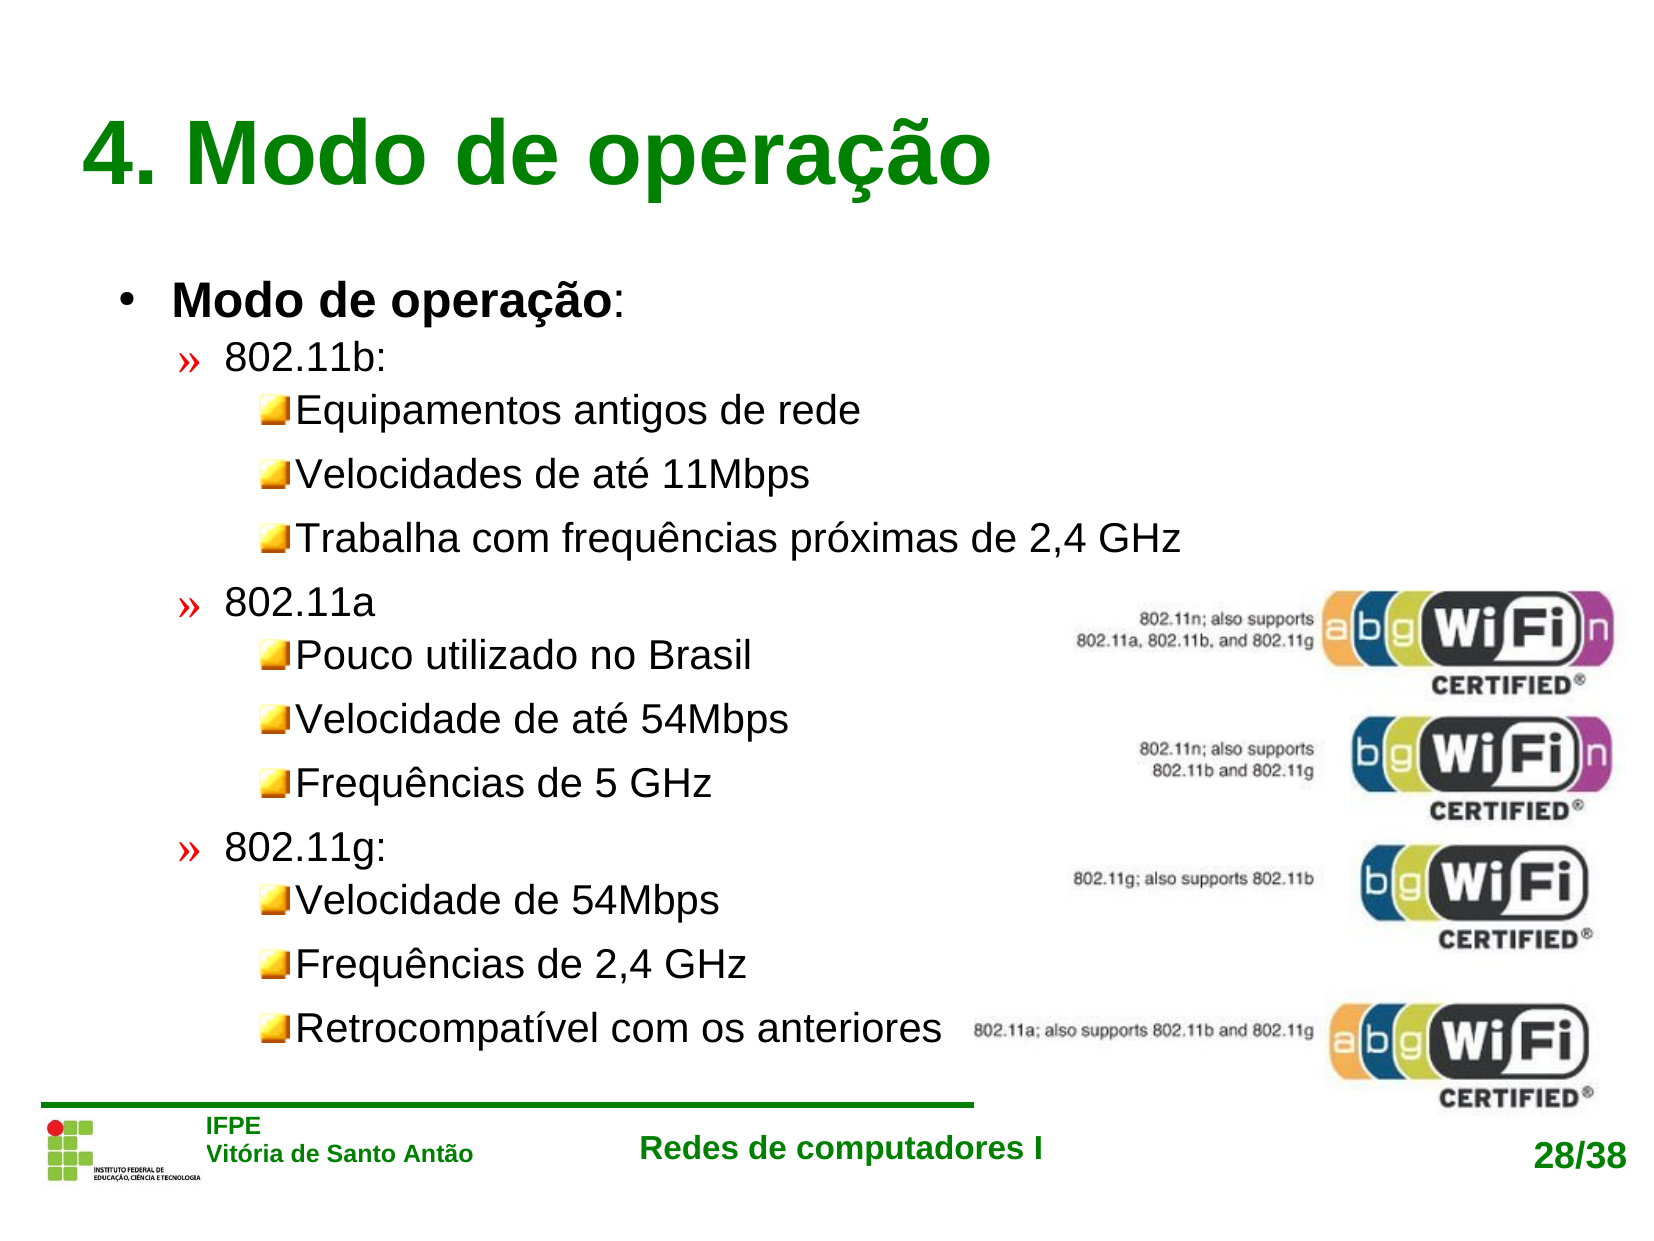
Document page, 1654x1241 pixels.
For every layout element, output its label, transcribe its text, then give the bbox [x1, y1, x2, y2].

title 4. Modo de operação [82, 49, 1571, 257]
list Modo de operação: 802.11b: Equipamentos antigos de rede Velocidades de até 11Mbps Trabalha com frequências próximas de 2,4 GHz 802.11a Pouco utilizado no Brasil Velocidade de até 54Mbps Frequências de 5 GHz 802.11g: Velocidade de 54Mbps Frequências de 2,4 GHz Retrocompatível com os anteriores [82, 272, 1571, 1163]
picture [39, 1111, 207, 1191]
picture [1571, 590, 1633, 1119]
